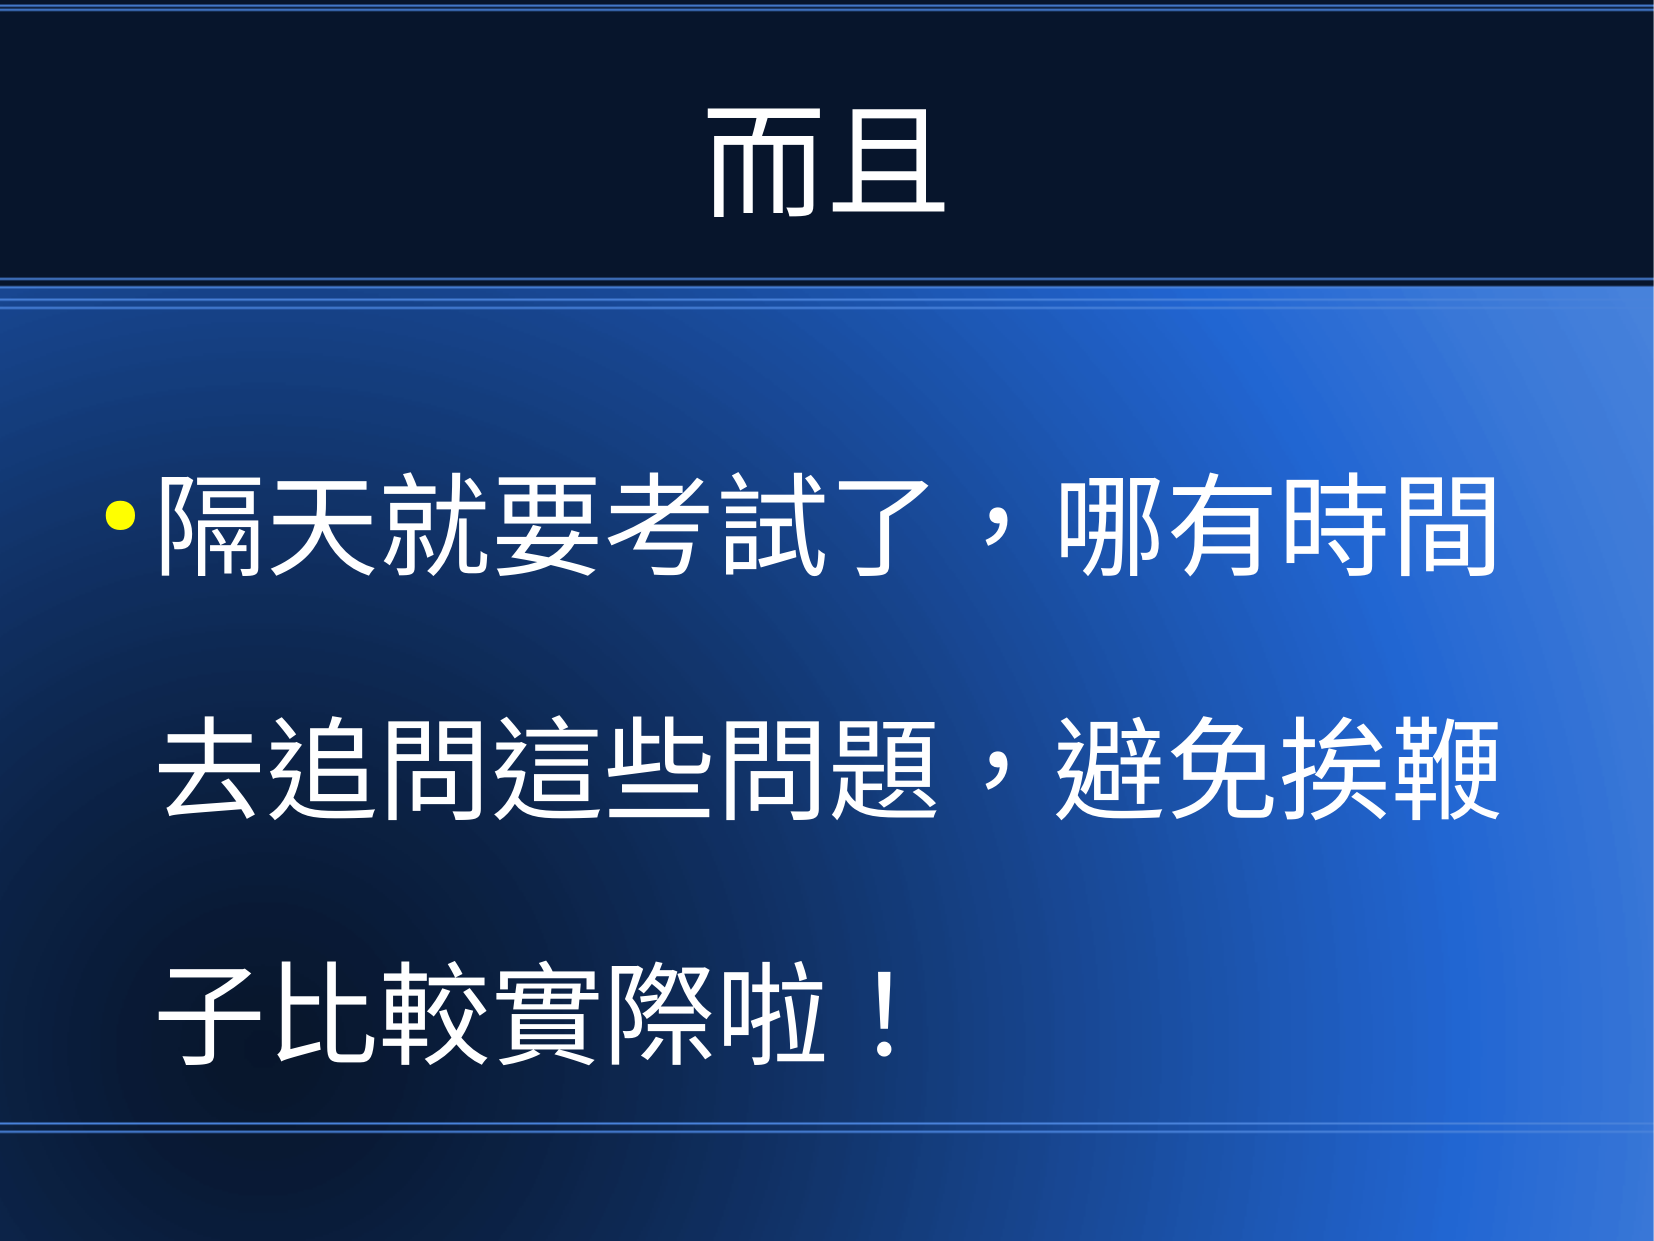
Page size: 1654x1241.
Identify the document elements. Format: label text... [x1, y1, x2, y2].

picture [0, 0, 1654, 1241]
title 而且 [82, 49, 1571, 257]
list 隔天就要考試了，哪有時間去追問這些問題，避免挨鞭子比較實際啦！ [82, 355, 1571, 1241]
